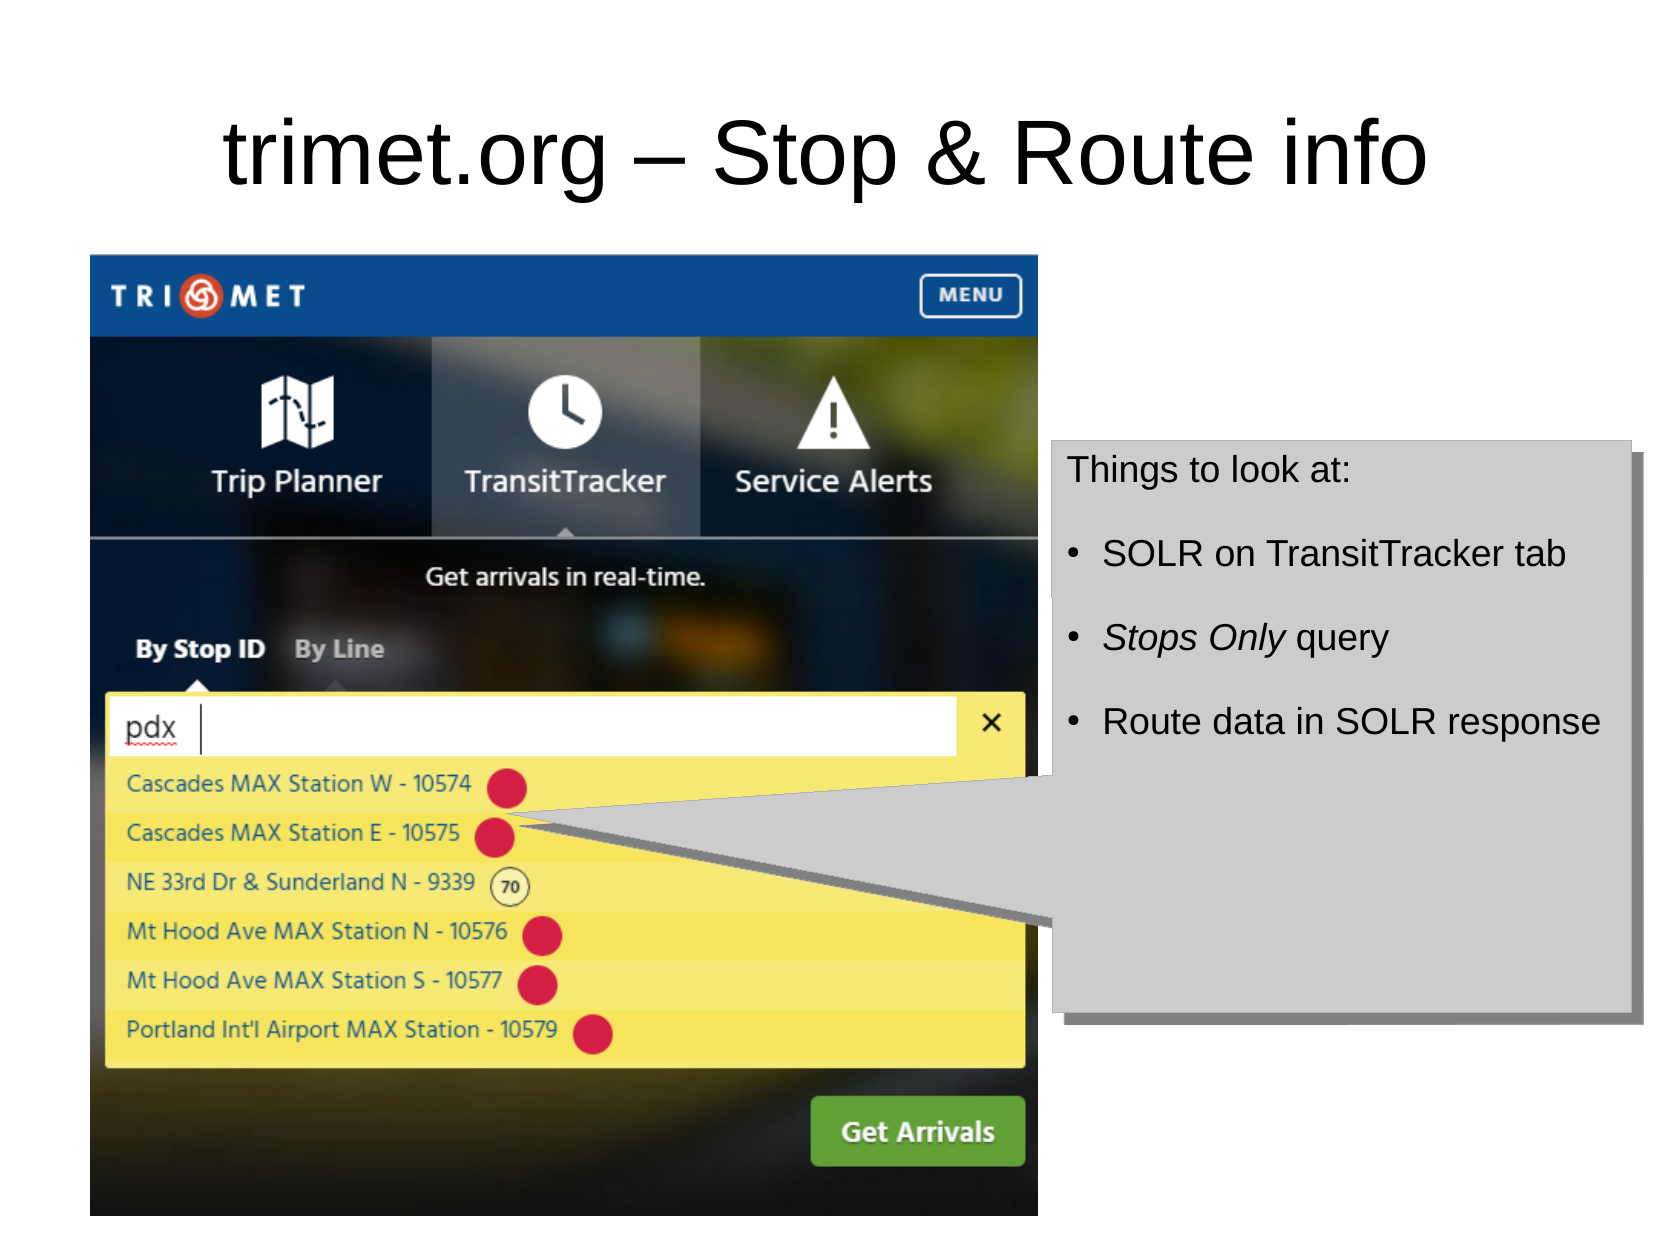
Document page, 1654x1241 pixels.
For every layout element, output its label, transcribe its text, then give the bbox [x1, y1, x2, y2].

title trimet.org – Stop & Route info [82, 49, 1571, 257]
text_box Things to look at: SOLR on TransitTracker tab Stops Only query Route data in SOLR response [506, 440, 1632, 1013]
picture [90, 254, 1038, 1216]
